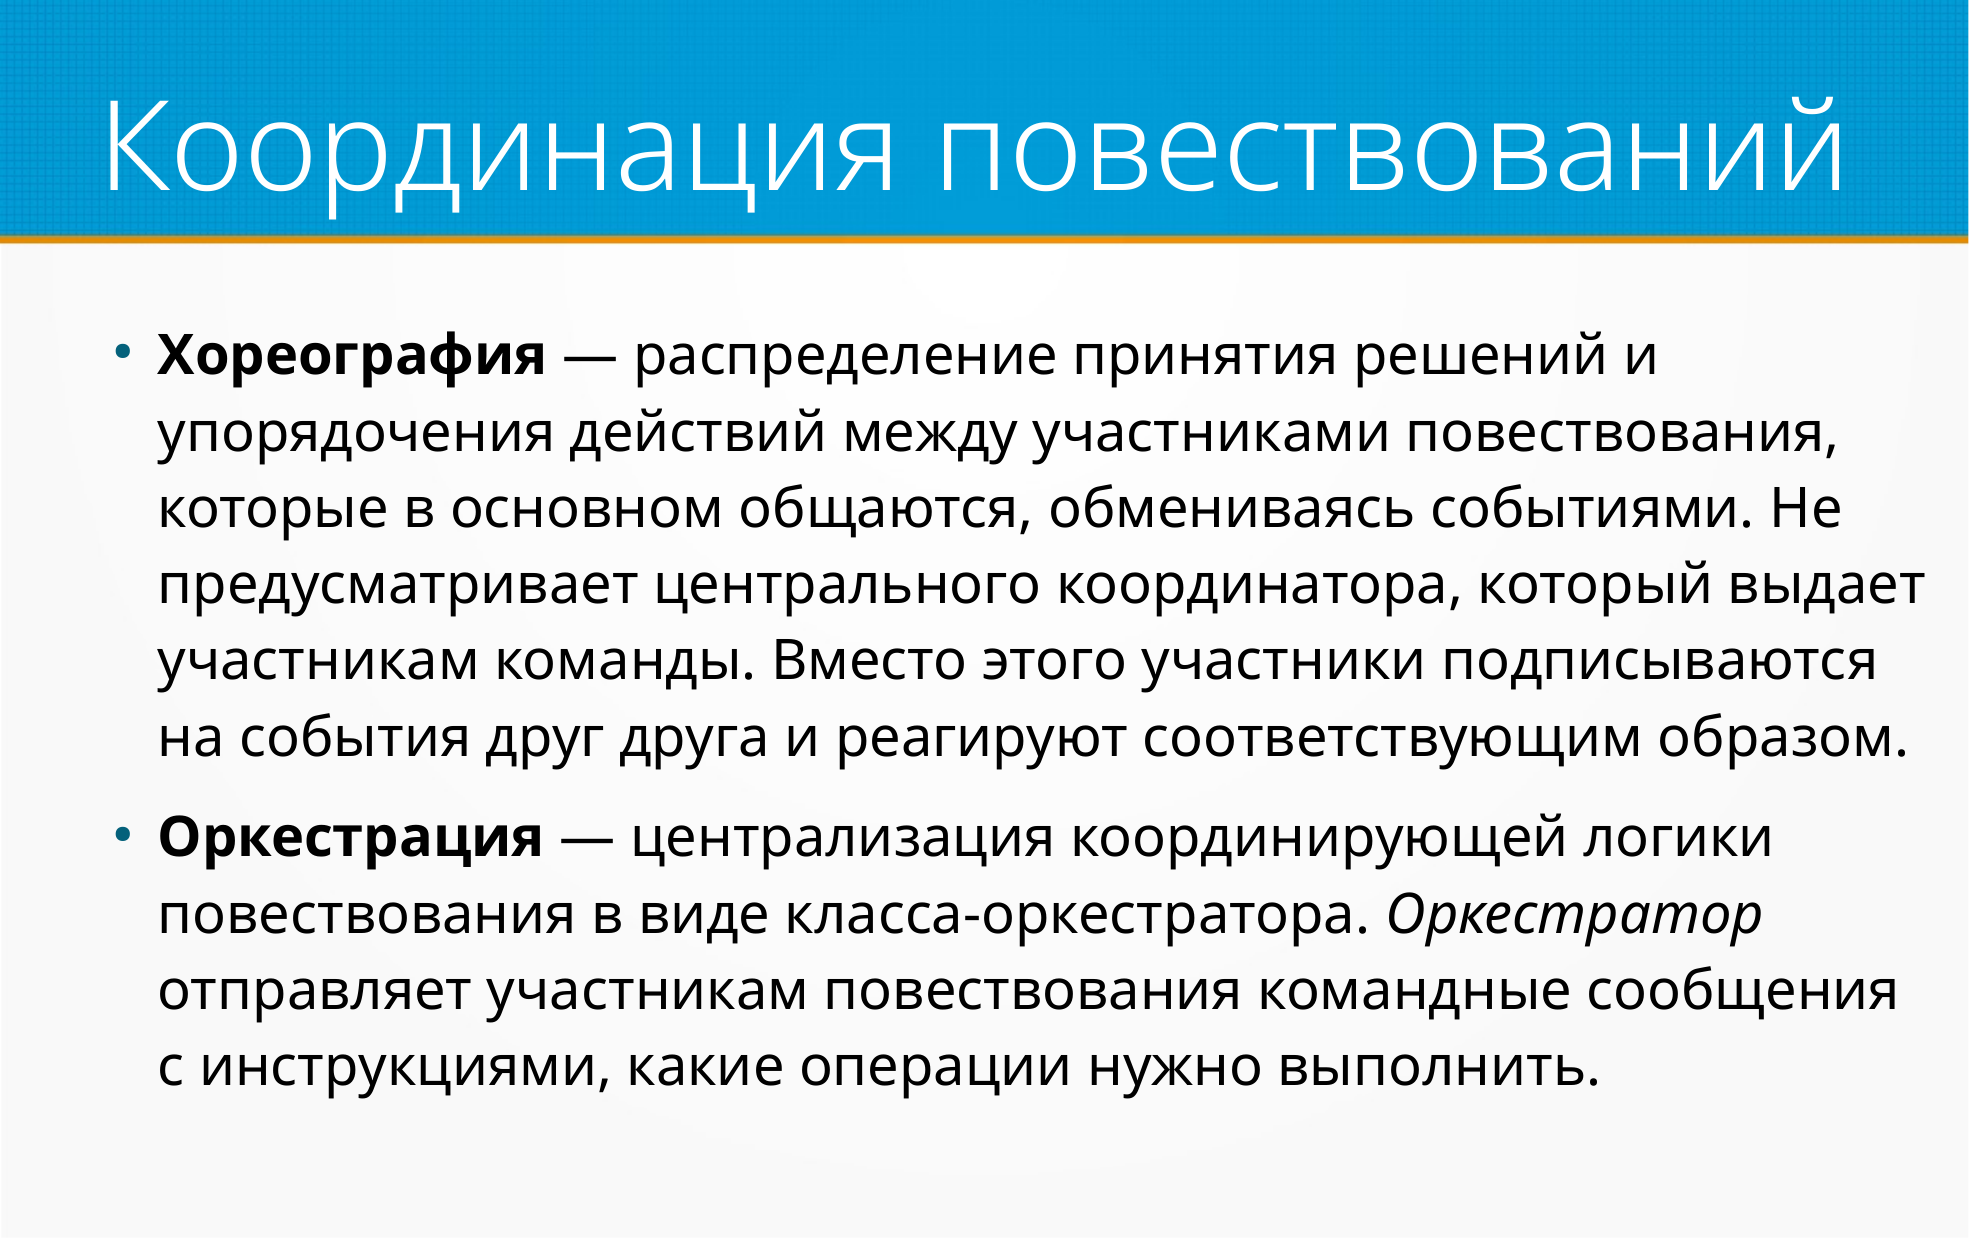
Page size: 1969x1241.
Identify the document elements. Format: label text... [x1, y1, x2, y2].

list Хореография — распределение принятия решений и упорядочения действий между участниками повествования, которые в основном общаются, обмениваясь событиями. Не предусматривает центрального координатора, который выдает участникам команды. Вместо этого участники подписываются на события друг друга и реагируют соответствующим образом. Оркестрация — централизация координирующей логики повествования в виде класса-оркестратора. Оркестратор отправляет участникам повествования командные сообщения с инструкциями, какие операции нужно выполнить. [98, 315, 1938, 1182]
title Координация повествований [98, 19, 1870, 227]
picture [0, 233, 1969, 1241]
